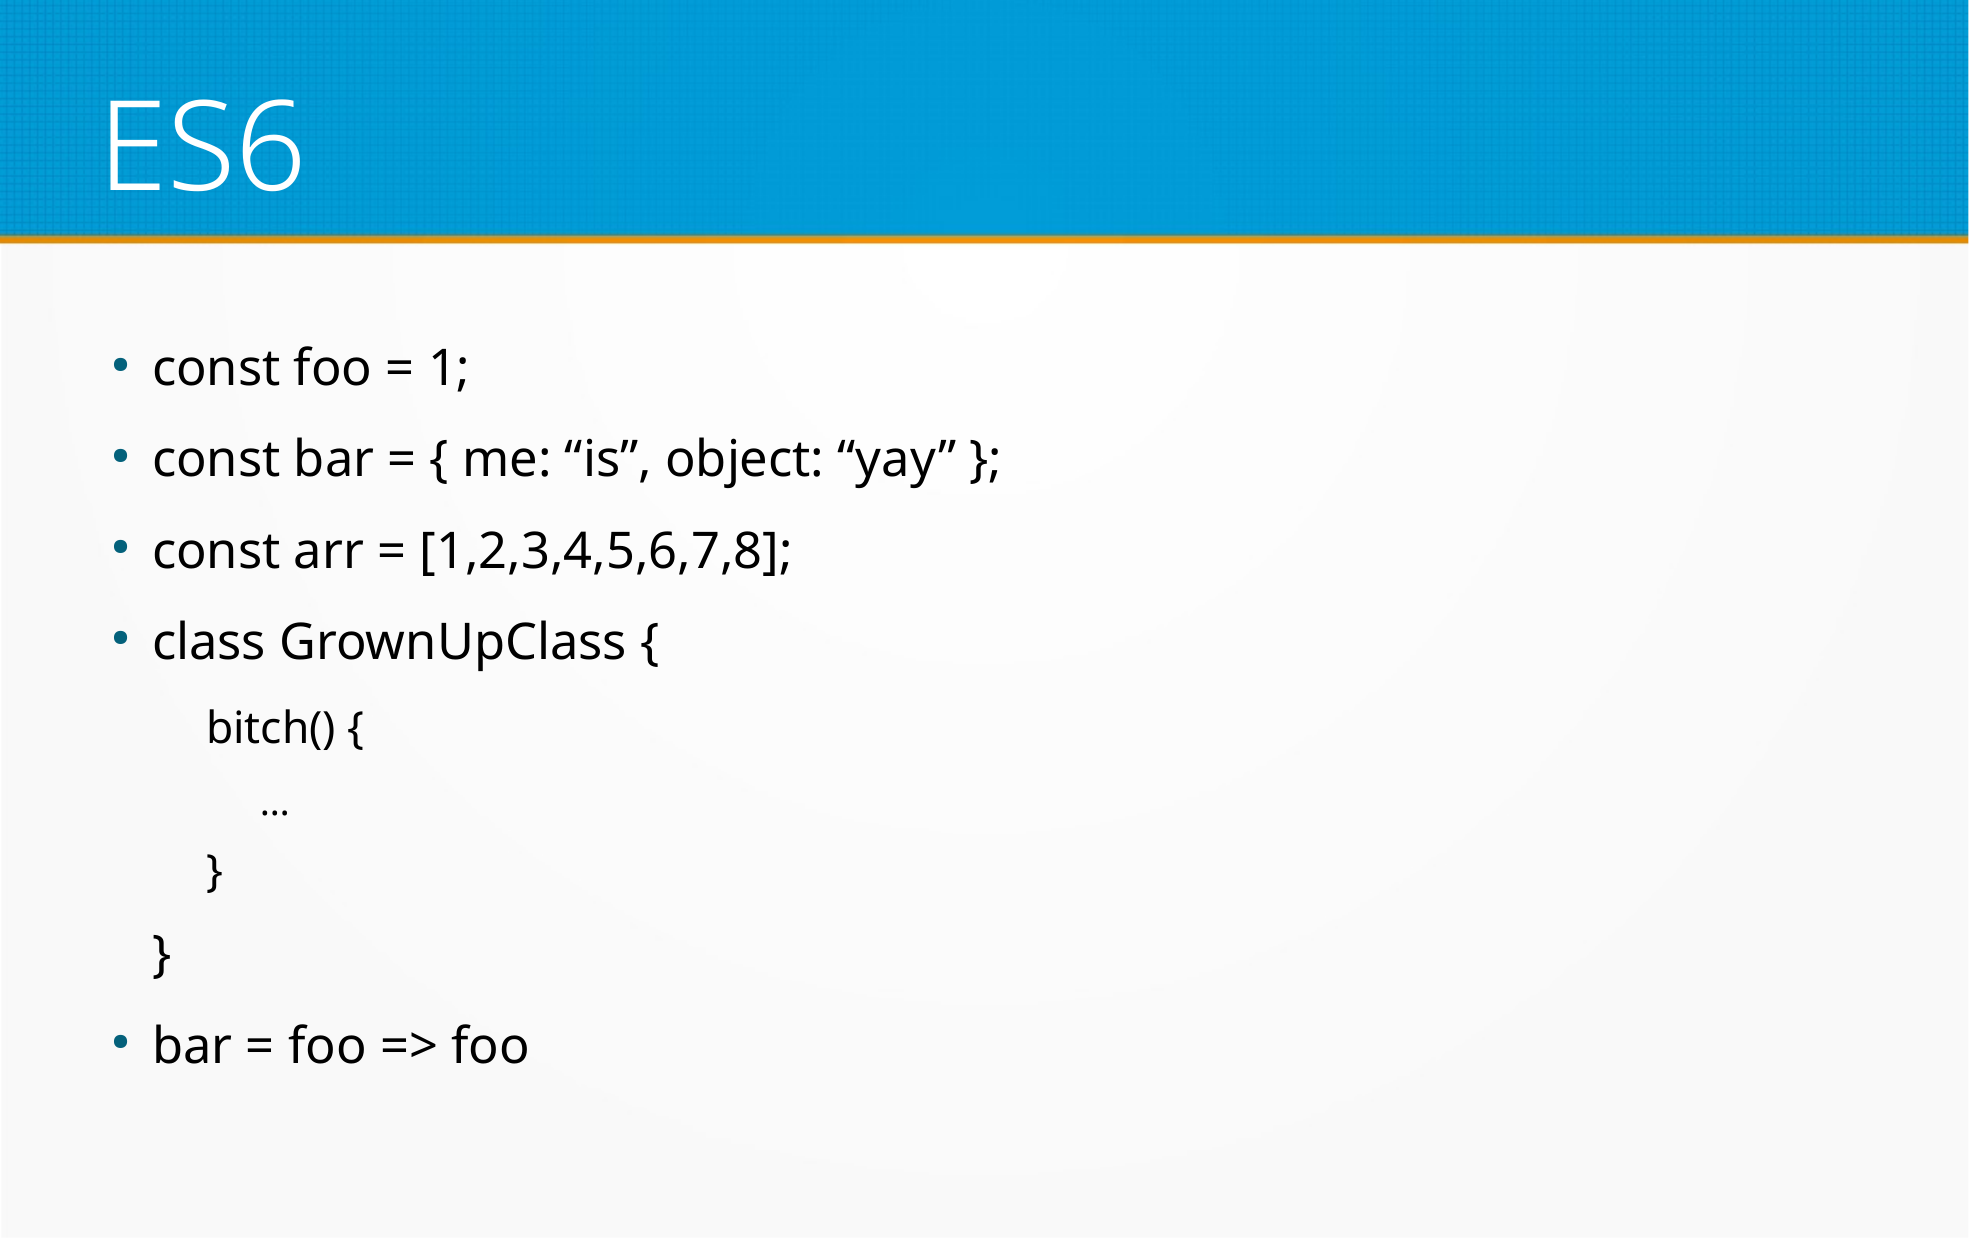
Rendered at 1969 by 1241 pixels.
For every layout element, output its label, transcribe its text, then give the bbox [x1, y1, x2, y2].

title ES6 [98, 19, 1870, 227]
picture [0, 233, 1969, 1241]
list const foo = 1; const bar = { me: “is”, object: “yay” }; const arr = [1,2,3,4,5,6,7,8]; class GrownUpClass { bitch() { … } } bar = foo => foo [98, 240, 1861, 1081]
